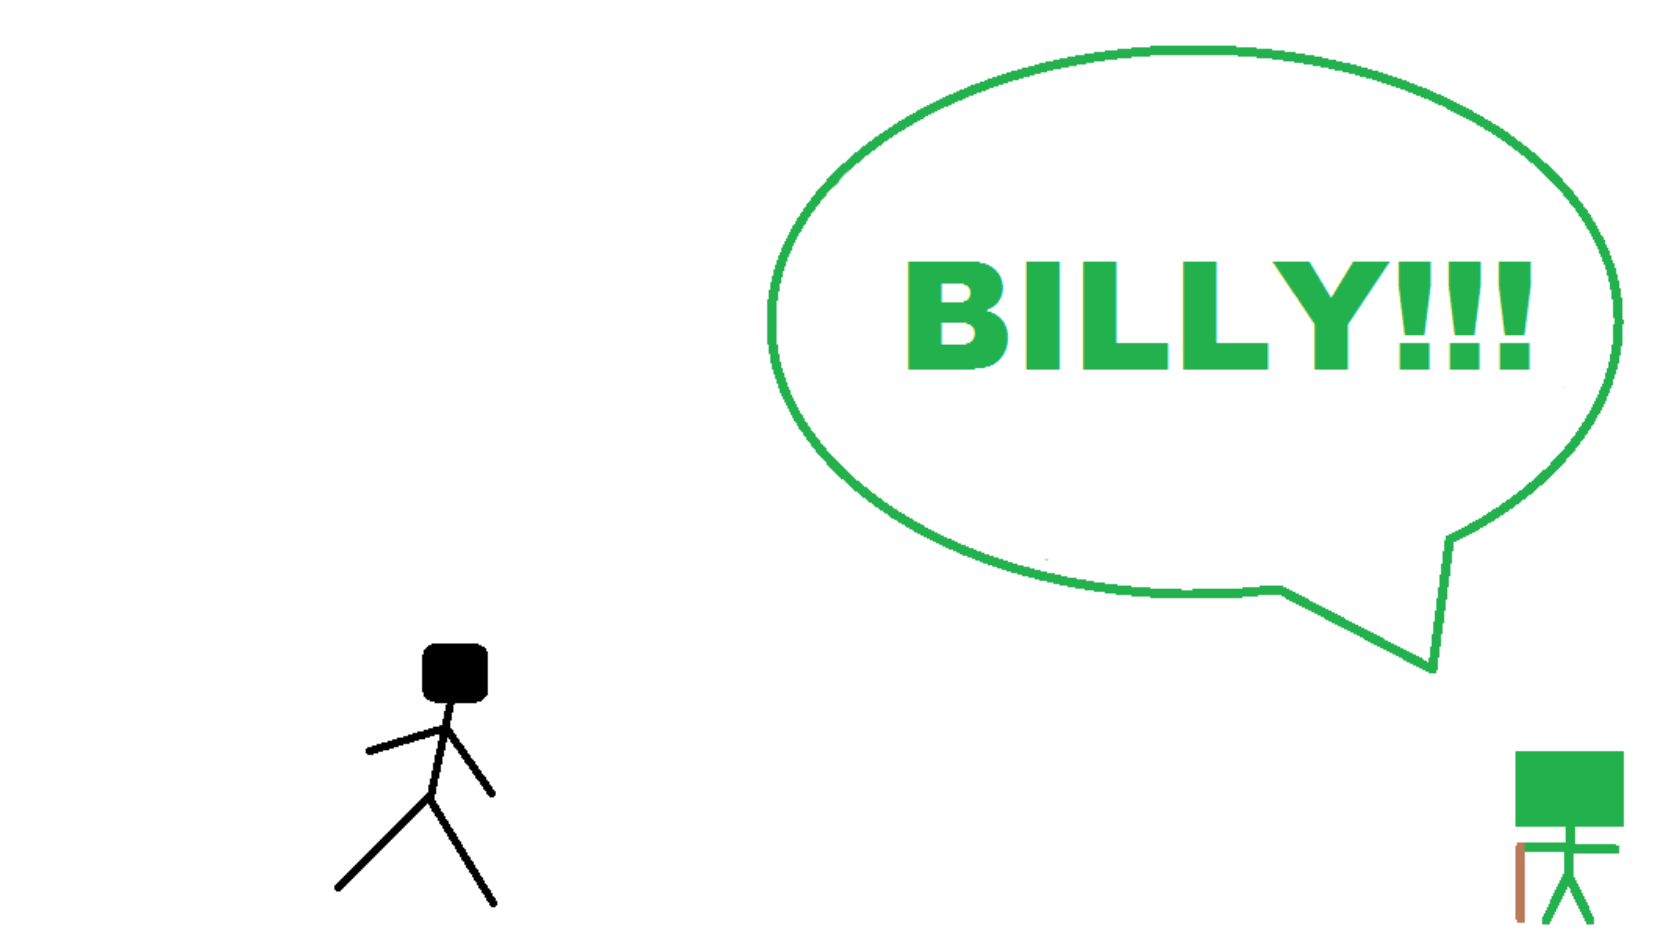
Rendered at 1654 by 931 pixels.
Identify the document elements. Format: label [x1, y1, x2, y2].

picture [744, 10, 1643, 697]
picture [283, 592, 557, 931]
picture [1500, 742, 1643, 931]
